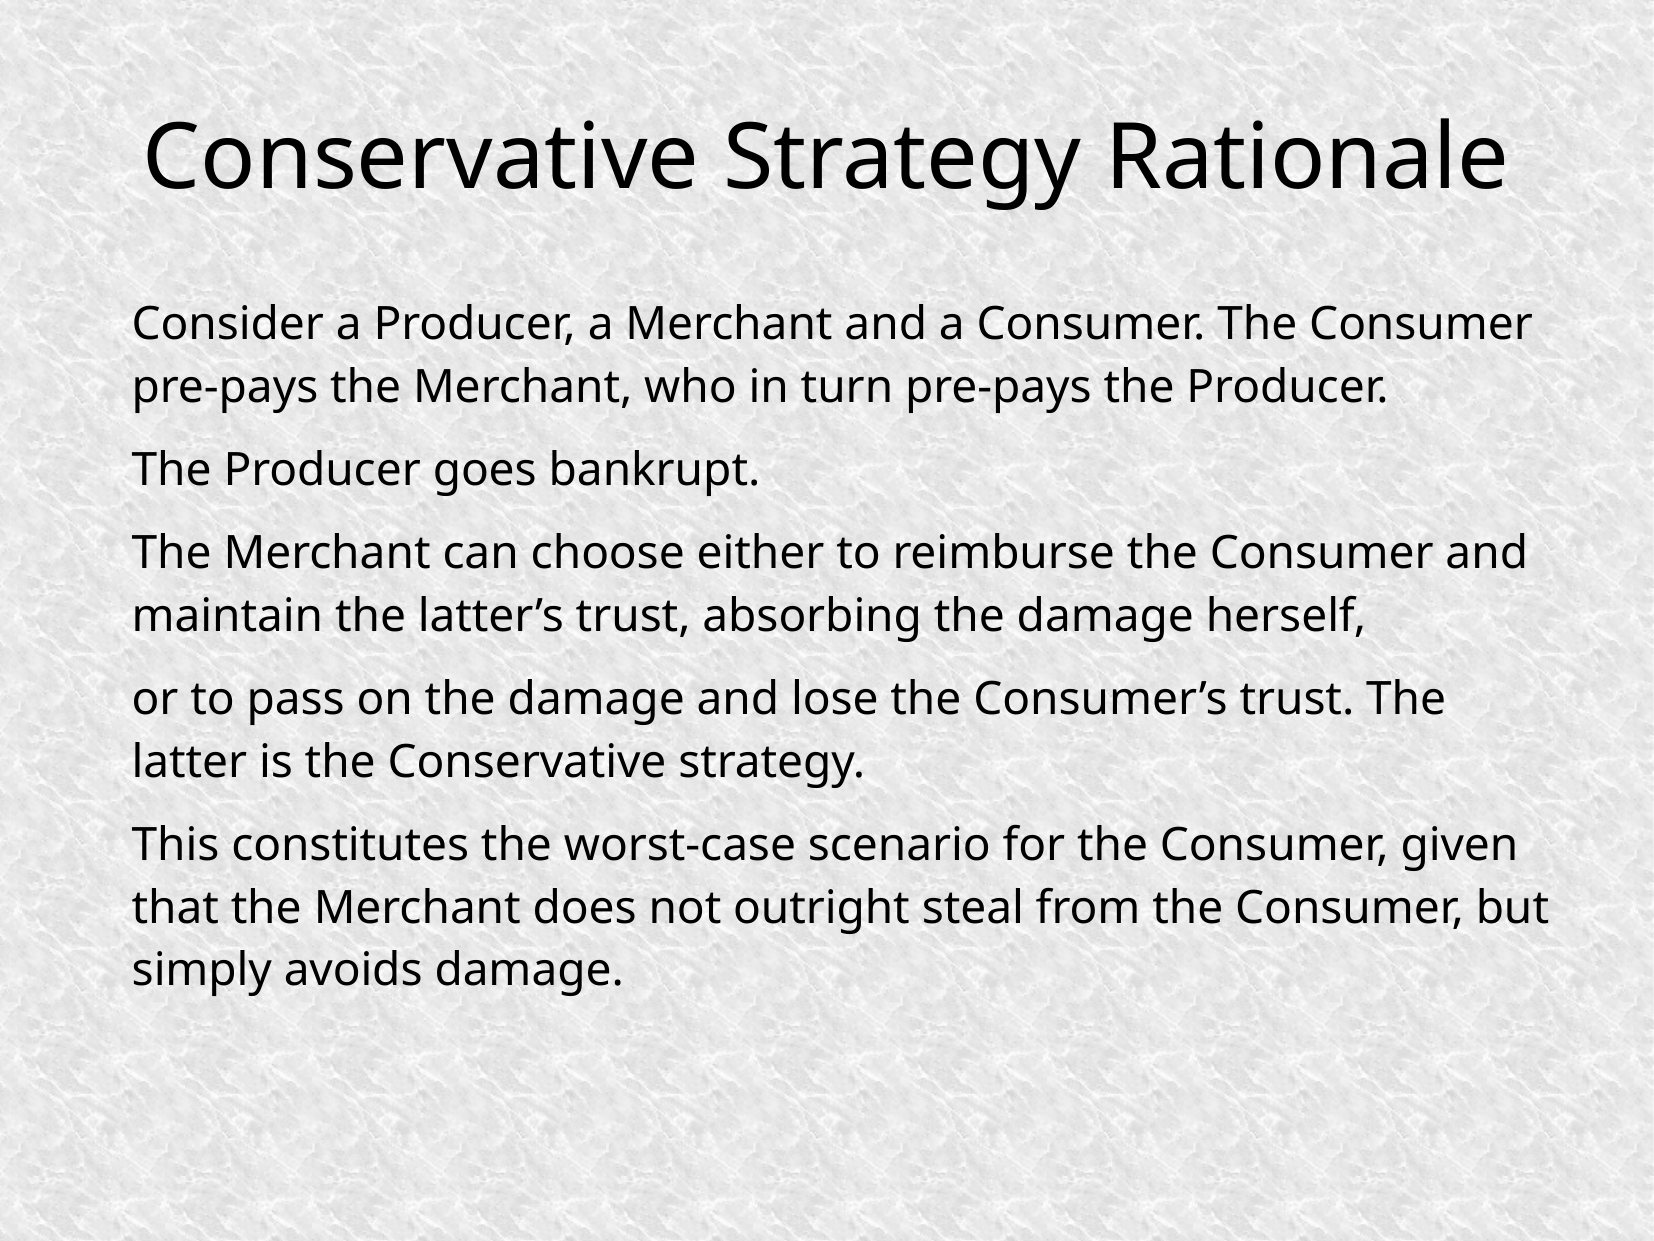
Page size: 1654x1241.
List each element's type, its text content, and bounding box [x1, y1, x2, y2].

picture [0, 0, 1654, 1241]
list Consider a Producer, a Merchant and a Consumer. The Consumer pre-pays the Merchant, who in turn pre-pays the Producer. The Producer goes bankrupt. The Merchant can choose either to reimburse the Consumer and maintain the latter’s trust, absorbing the damage herself, or to pass on the damage and lose the Consumer’s trust. The latter is the Conservative strategy. This constitutes the worst-case scenario for the Consumer, given that the Merchant does not outright steal from the Consumer, but simply avoids damage. [82, 290, 1571, 1010]
title Conservative Strategy Rationale [82, 49, 1571, 257]
